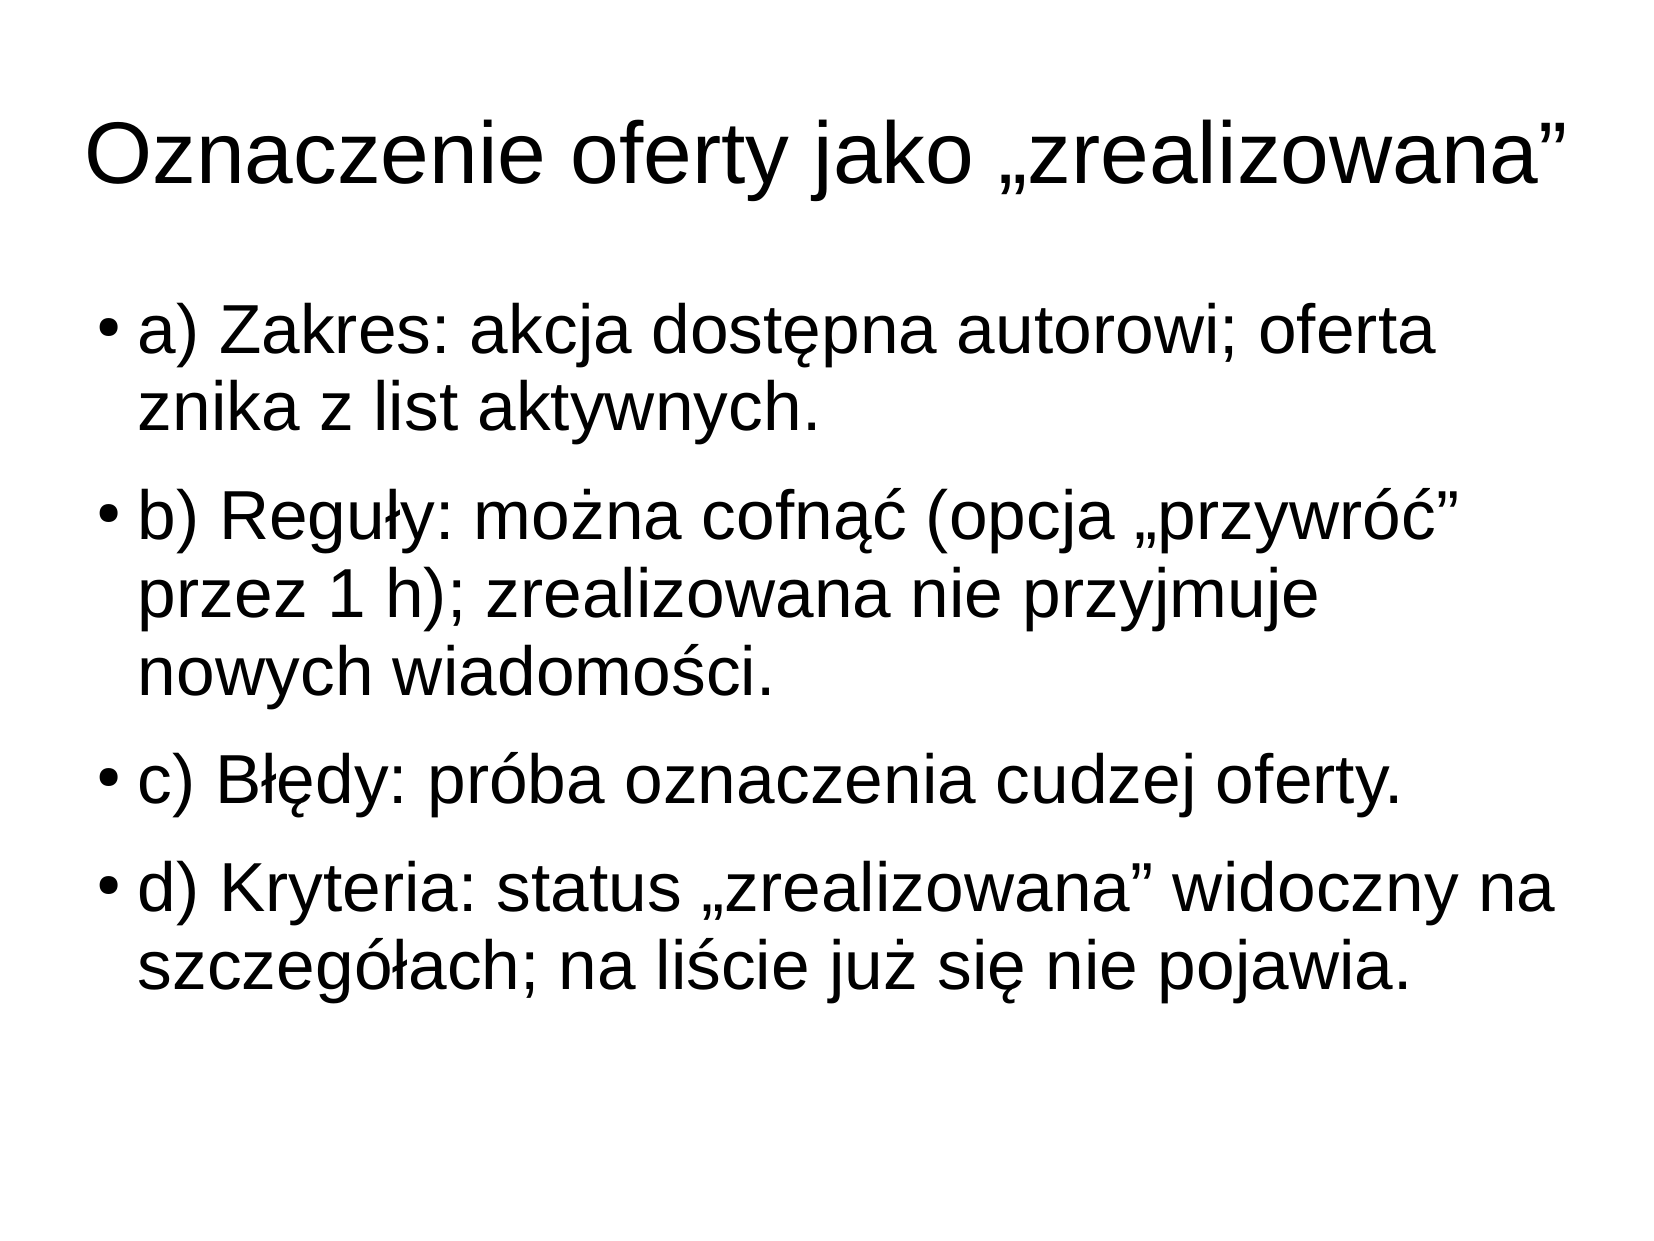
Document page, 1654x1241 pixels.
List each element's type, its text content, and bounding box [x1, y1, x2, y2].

list a) Zakres: akcja dostępna autorowi; oferta znika z list aktywnych. b) Reguły: można cofnąć (opcja „przywróć” przez 1 h); zrealizowana nie przyjmuje nowych wiadomości. c) Błędy: próba oznaczenia cudzej oferty. d) Kryteria: status „zrealizowana” widoczny na szczegółach; na liście już się nie pojawia. [82, 290, 1571, 1010]
title Oznaczenie oferty jako „zrealizowana” [82, 49, 1571, 257]
